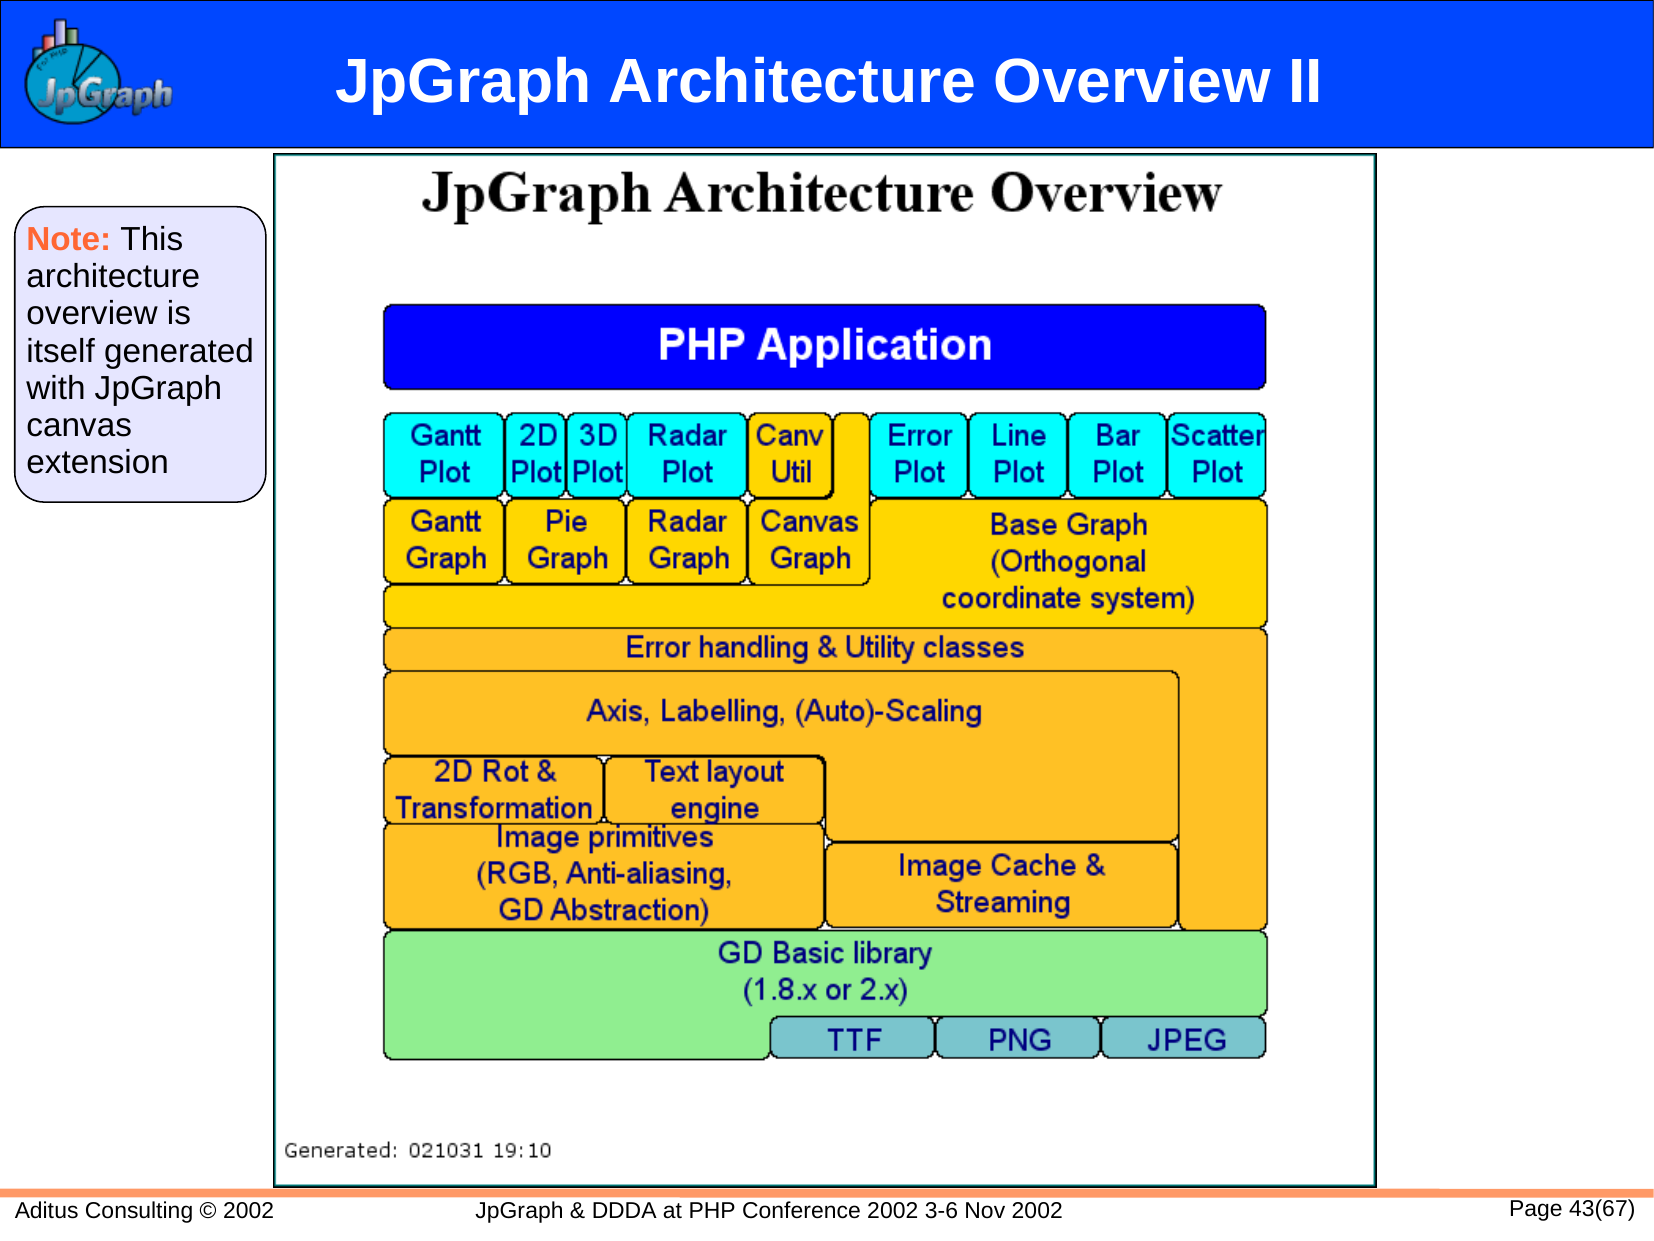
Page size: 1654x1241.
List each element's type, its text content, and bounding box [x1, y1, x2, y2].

picture [20, 17, 123, 128]
text_box [14, 206, 266, 503]
picture [273, 153, 1377, 1189]
text_box Note: This architecture overview is itself generated with JpGraph canvas extension [26, 221, 263, 482]
title JpGraph Architecture Overview II [123, 0, 1536, 163]
